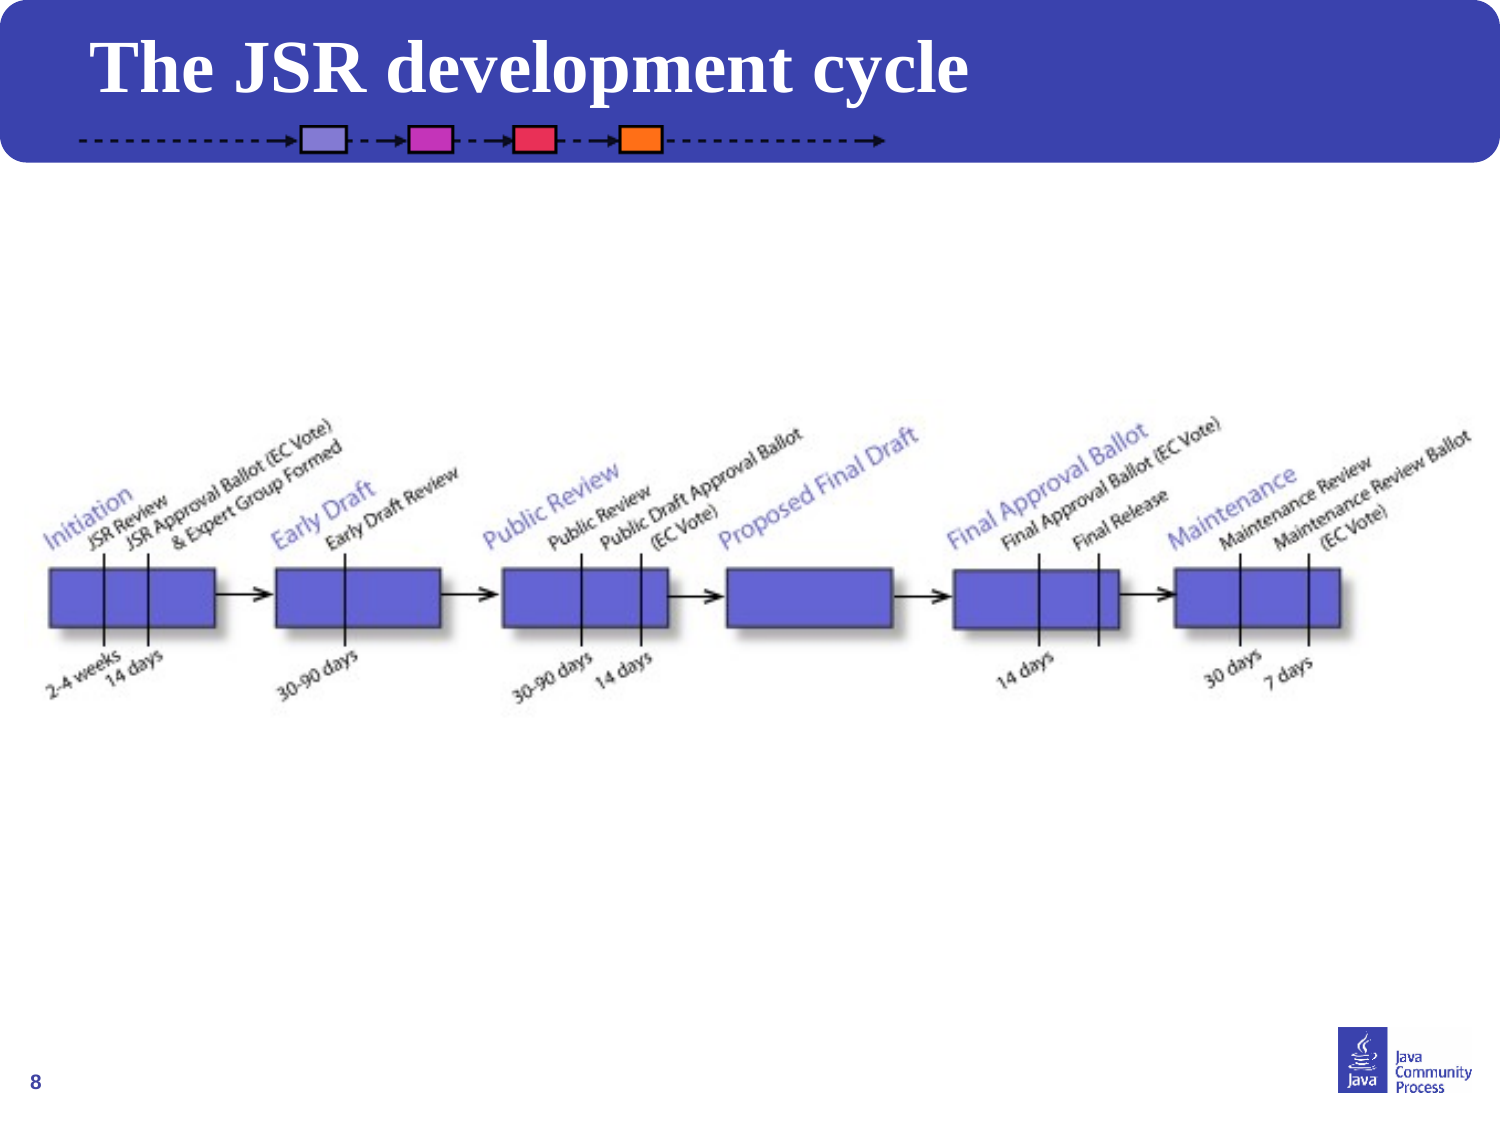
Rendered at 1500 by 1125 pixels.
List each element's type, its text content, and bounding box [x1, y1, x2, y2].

picture [1337, 1026, 1472, 1093]
picture [70, 125, 897, 156]
title The JSR development cycle [75, 16, 1138, 127]
picture [24, 399, 1483, 729]
